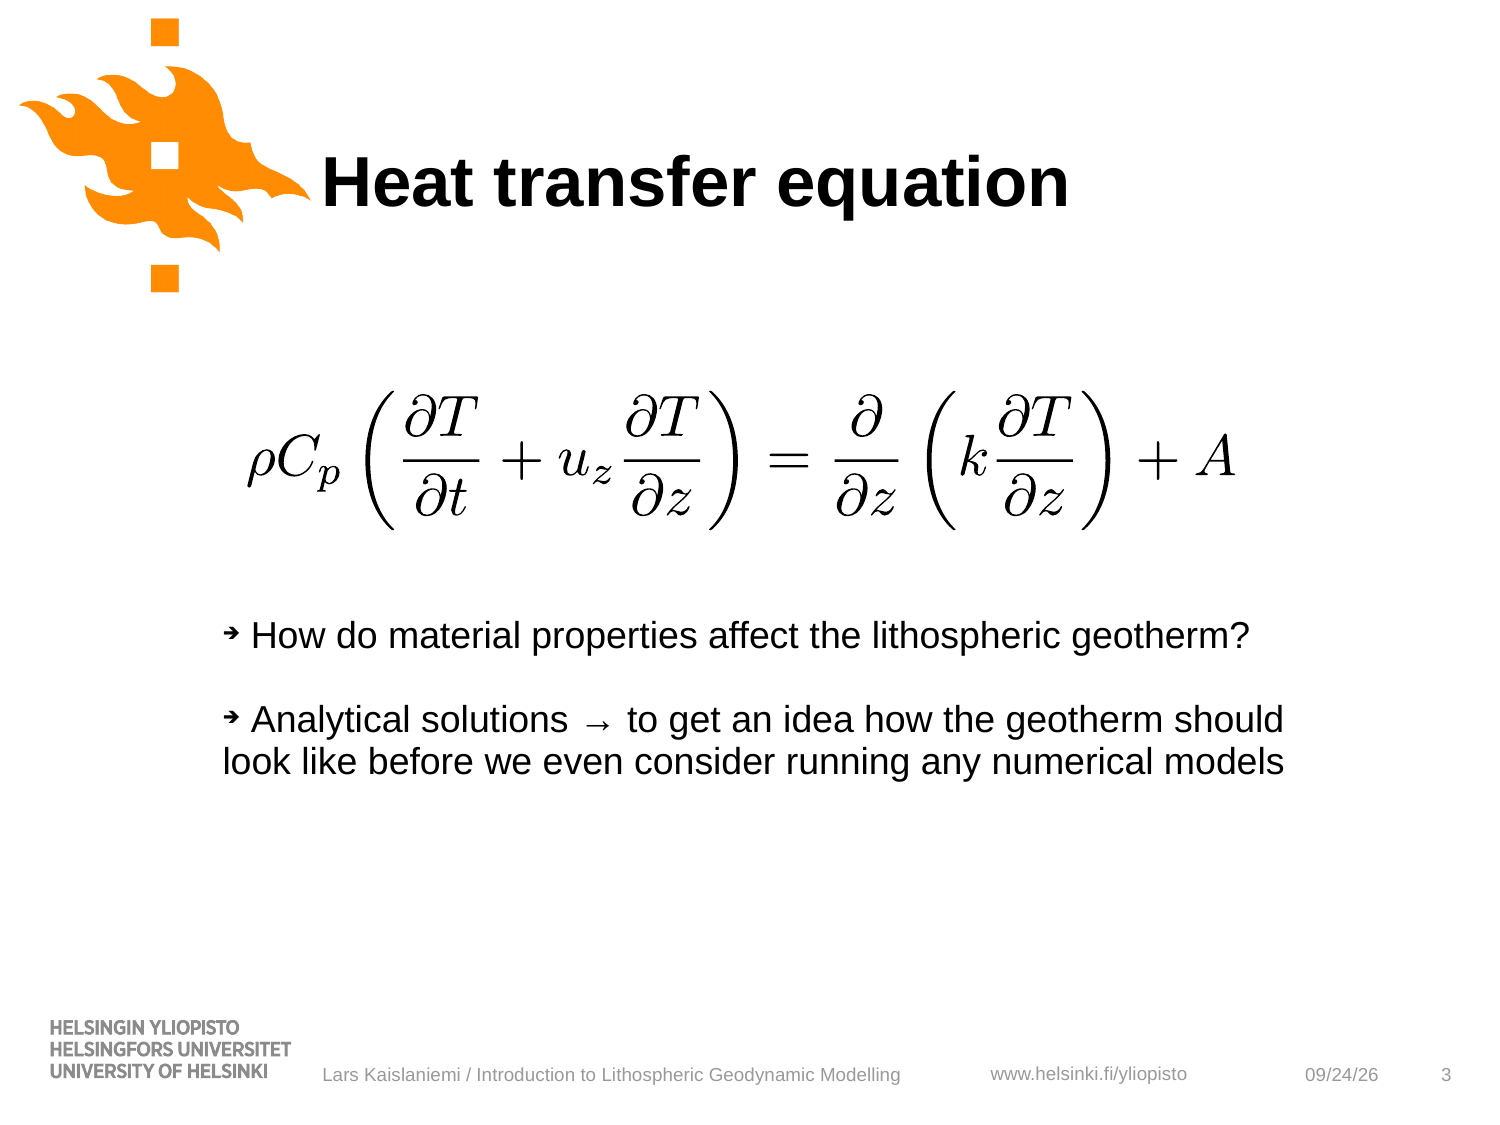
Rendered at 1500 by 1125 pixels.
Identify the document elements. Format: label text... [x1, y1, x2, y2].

picture [0, 0, 337, 318]
text_box [245, 390, 1237, 531]
picture [32, 1001, 309, 1096]
text_box How do material properties affect the lithospheric geotherm? Analytical solutions → to get an idea how the geotherm should look like before we even consider running any numerical models [207, 607, 1374, 833]
title Heat transfer equation [321, 87, 1447, 276]
